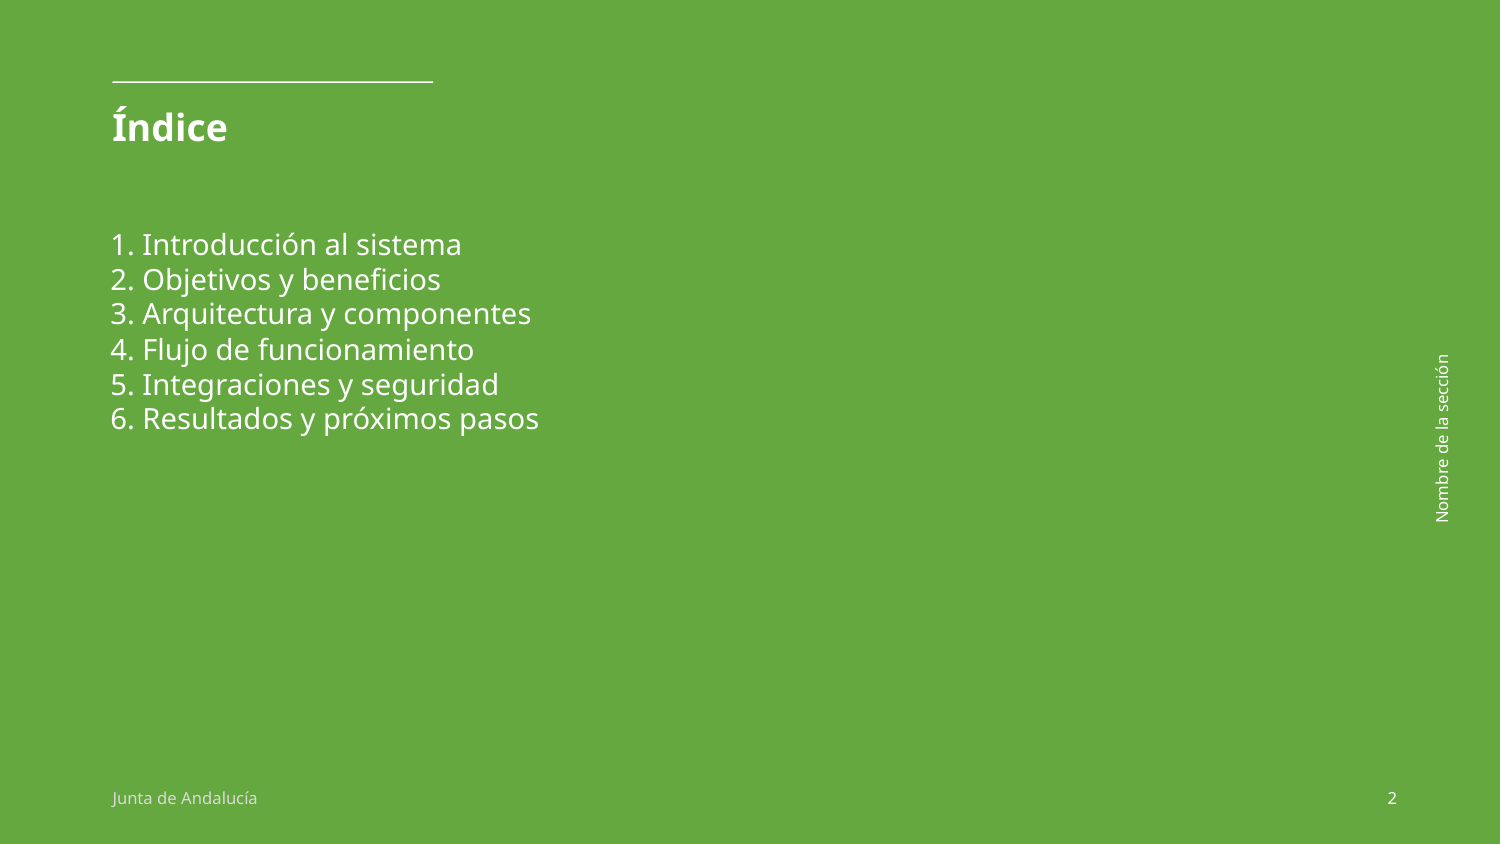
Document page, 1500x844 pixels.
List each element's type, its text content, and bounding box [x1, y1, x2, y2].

text_box 1. Introducción al sistema 2. Objetivos y beneficios 3. Arquitectura y componentes 4. Flujo de funcionamiento 5. Integraciones y seguridad 6. Resultados y próximos pasos [110, 225, 1357, 709]
text_box Índice [112, 104, 597, 225]
text_box Nombre de la sección [1425, 246, 1458, 633]
slide_number <número> [1387, 787, 1478, 844]
